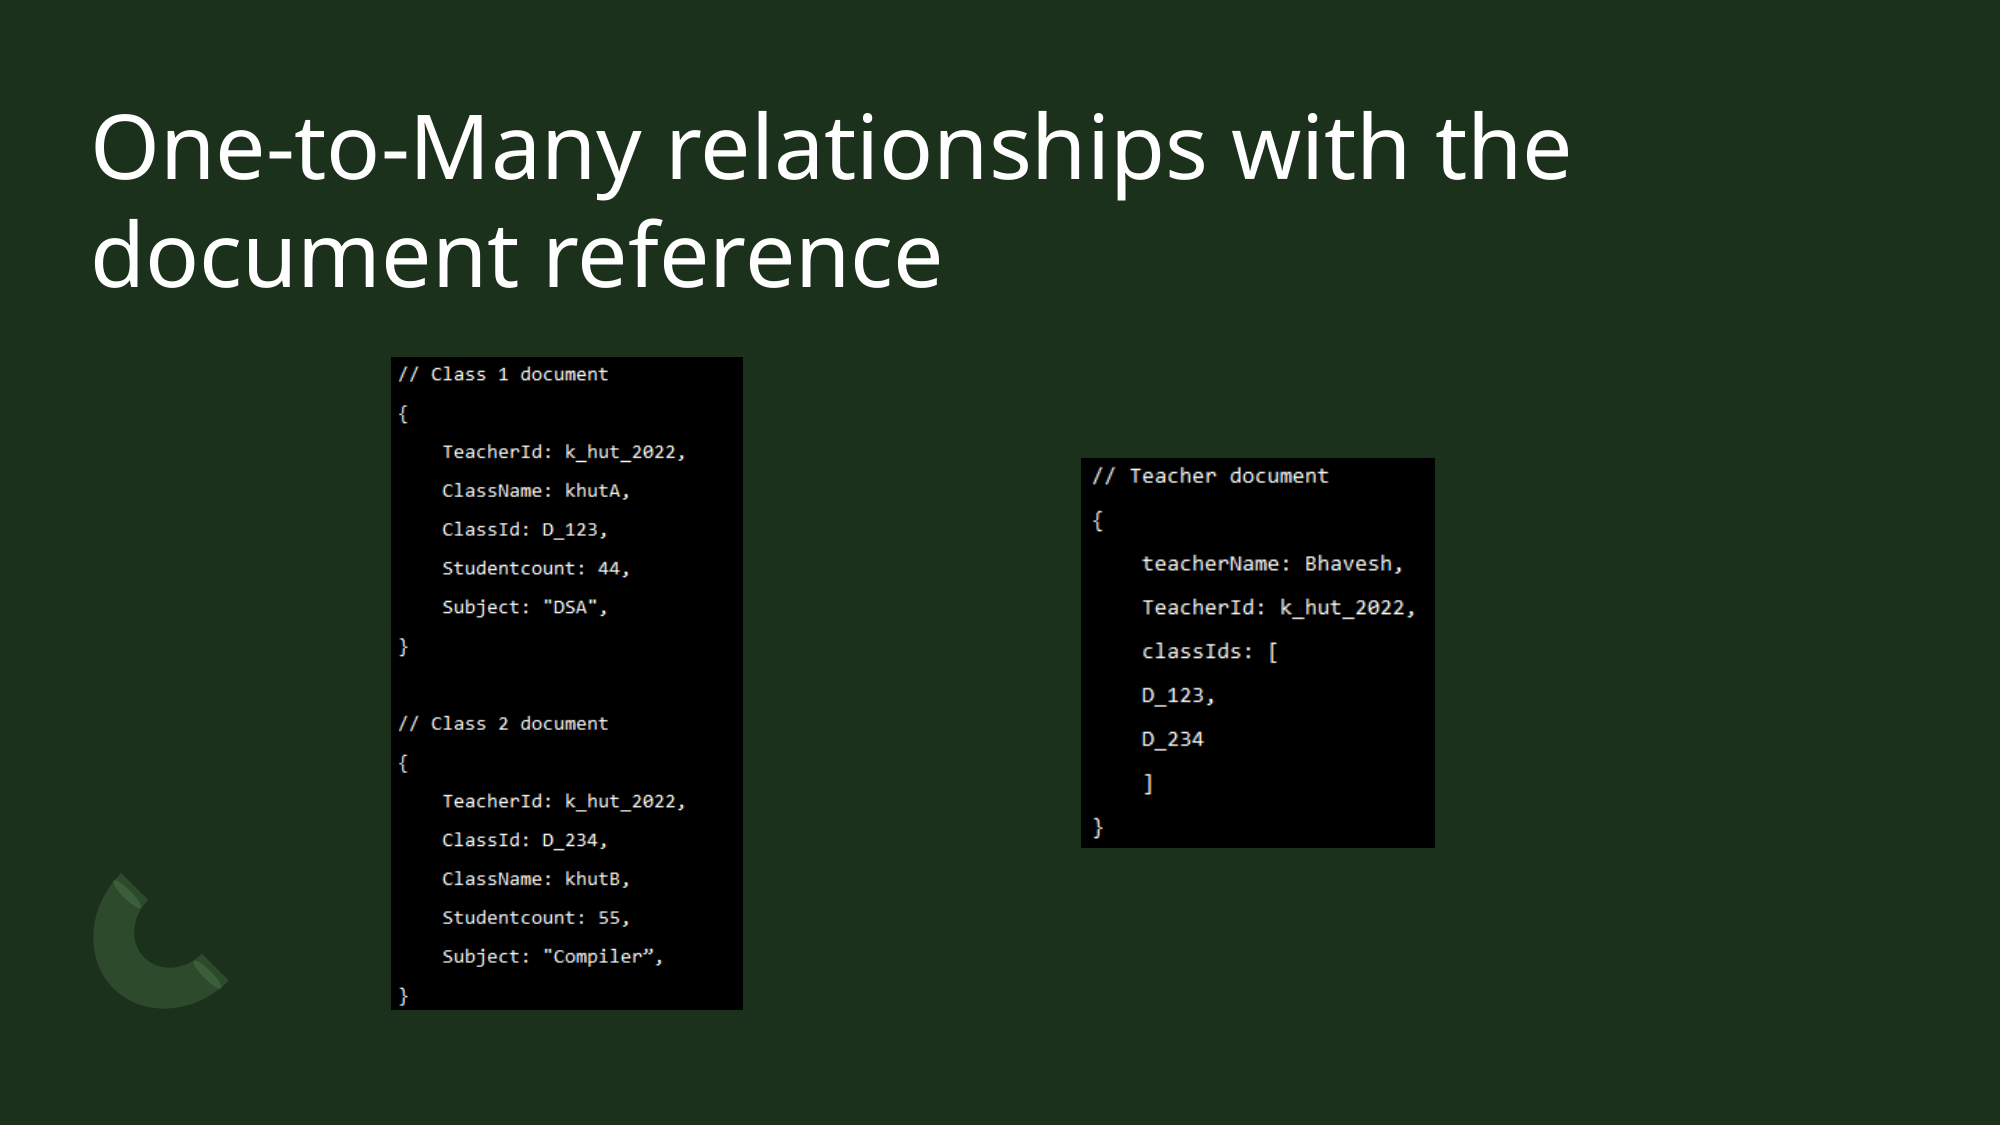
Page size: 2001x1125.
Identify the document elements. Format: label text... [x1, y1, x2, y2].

picture [391, 357, 743, 1011]
title One-to-Many relationships with the document reference [90, 90, 1910, 309]
picture [1081, 458, 1435, 848]
